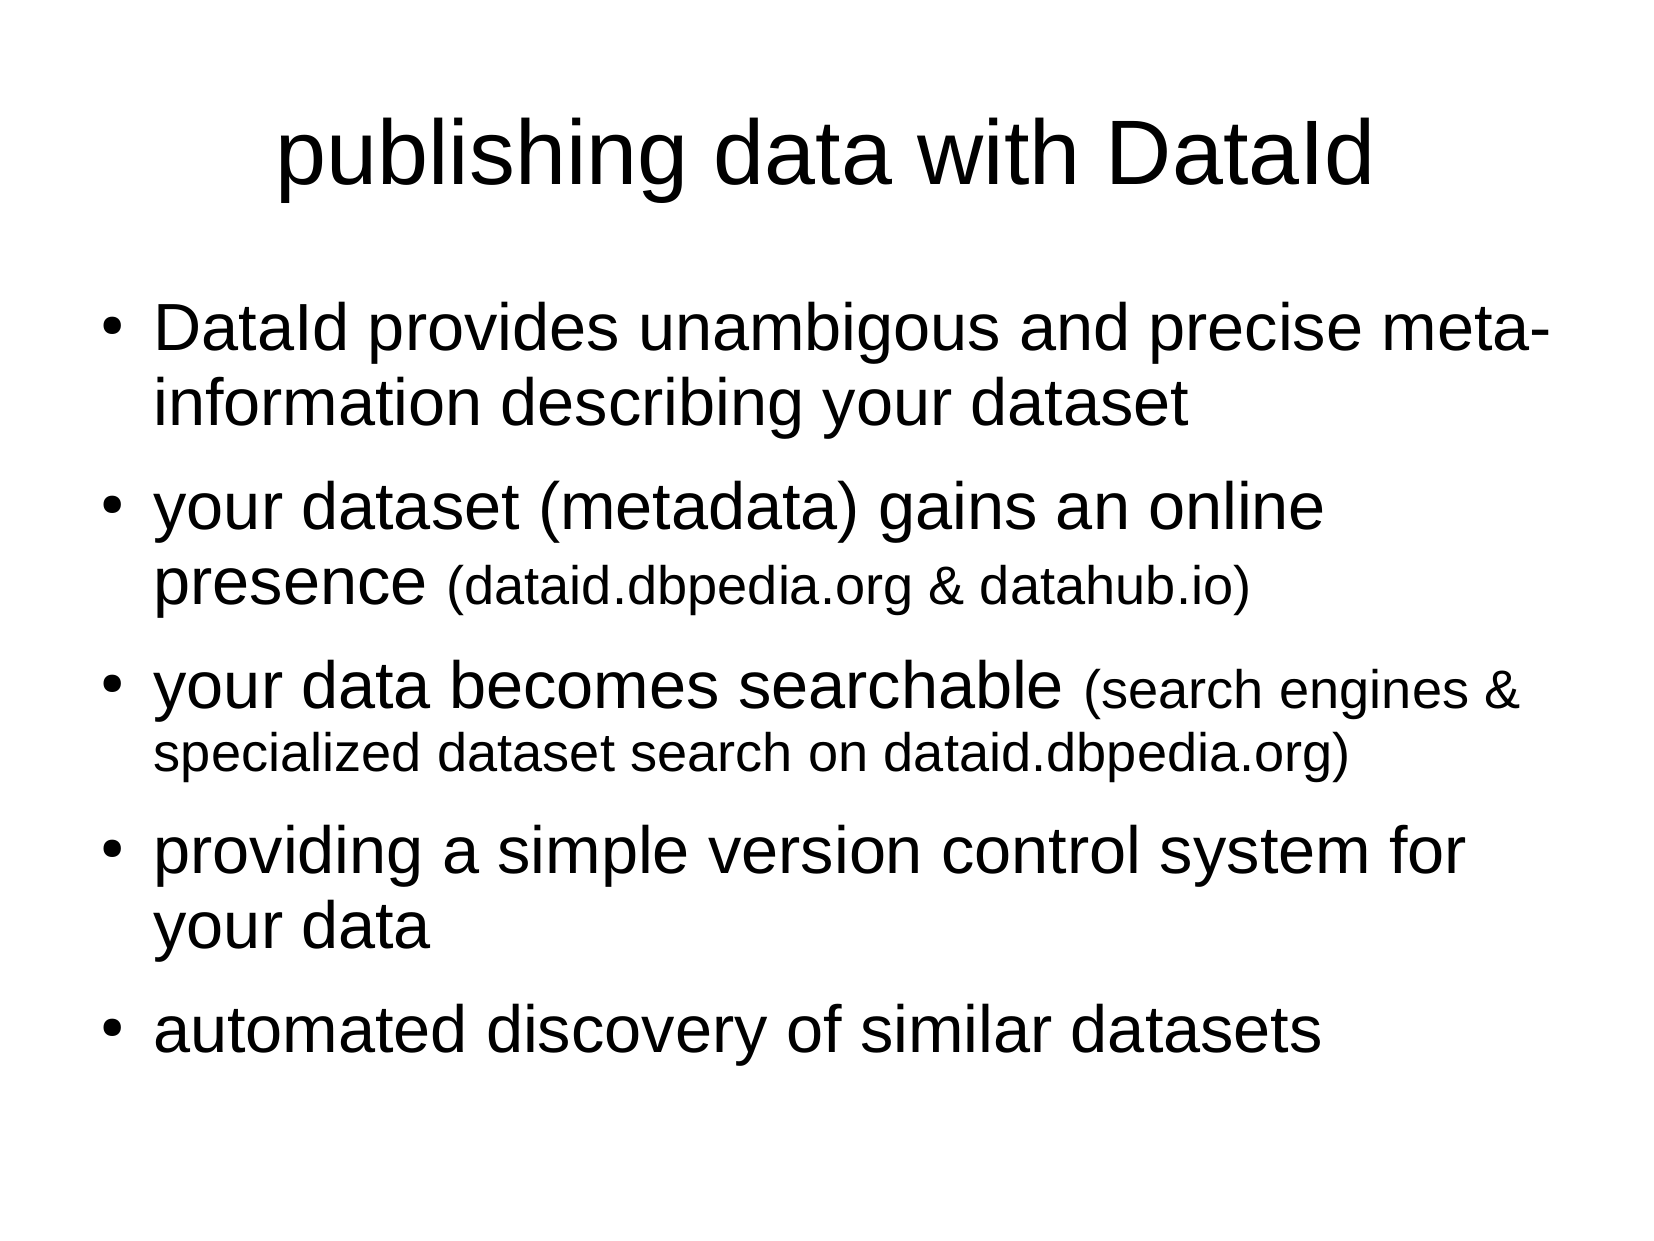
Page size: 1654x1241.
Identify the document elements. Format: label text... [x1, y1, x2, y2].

list DataId provides unambigous and precise meta-information describing your dataset your dataset (metadata) gains an online presence (dataid.dbpedia.org & datahub.io) your data becomes searchable (search engines & specialized dataset search on dataid.dbpedia.org) providing a simple version control system for your data automated discovery of similar datasets [82, 290, 1571, 1109]
title publishing data with DataId [82, 49, 1571, 257]
